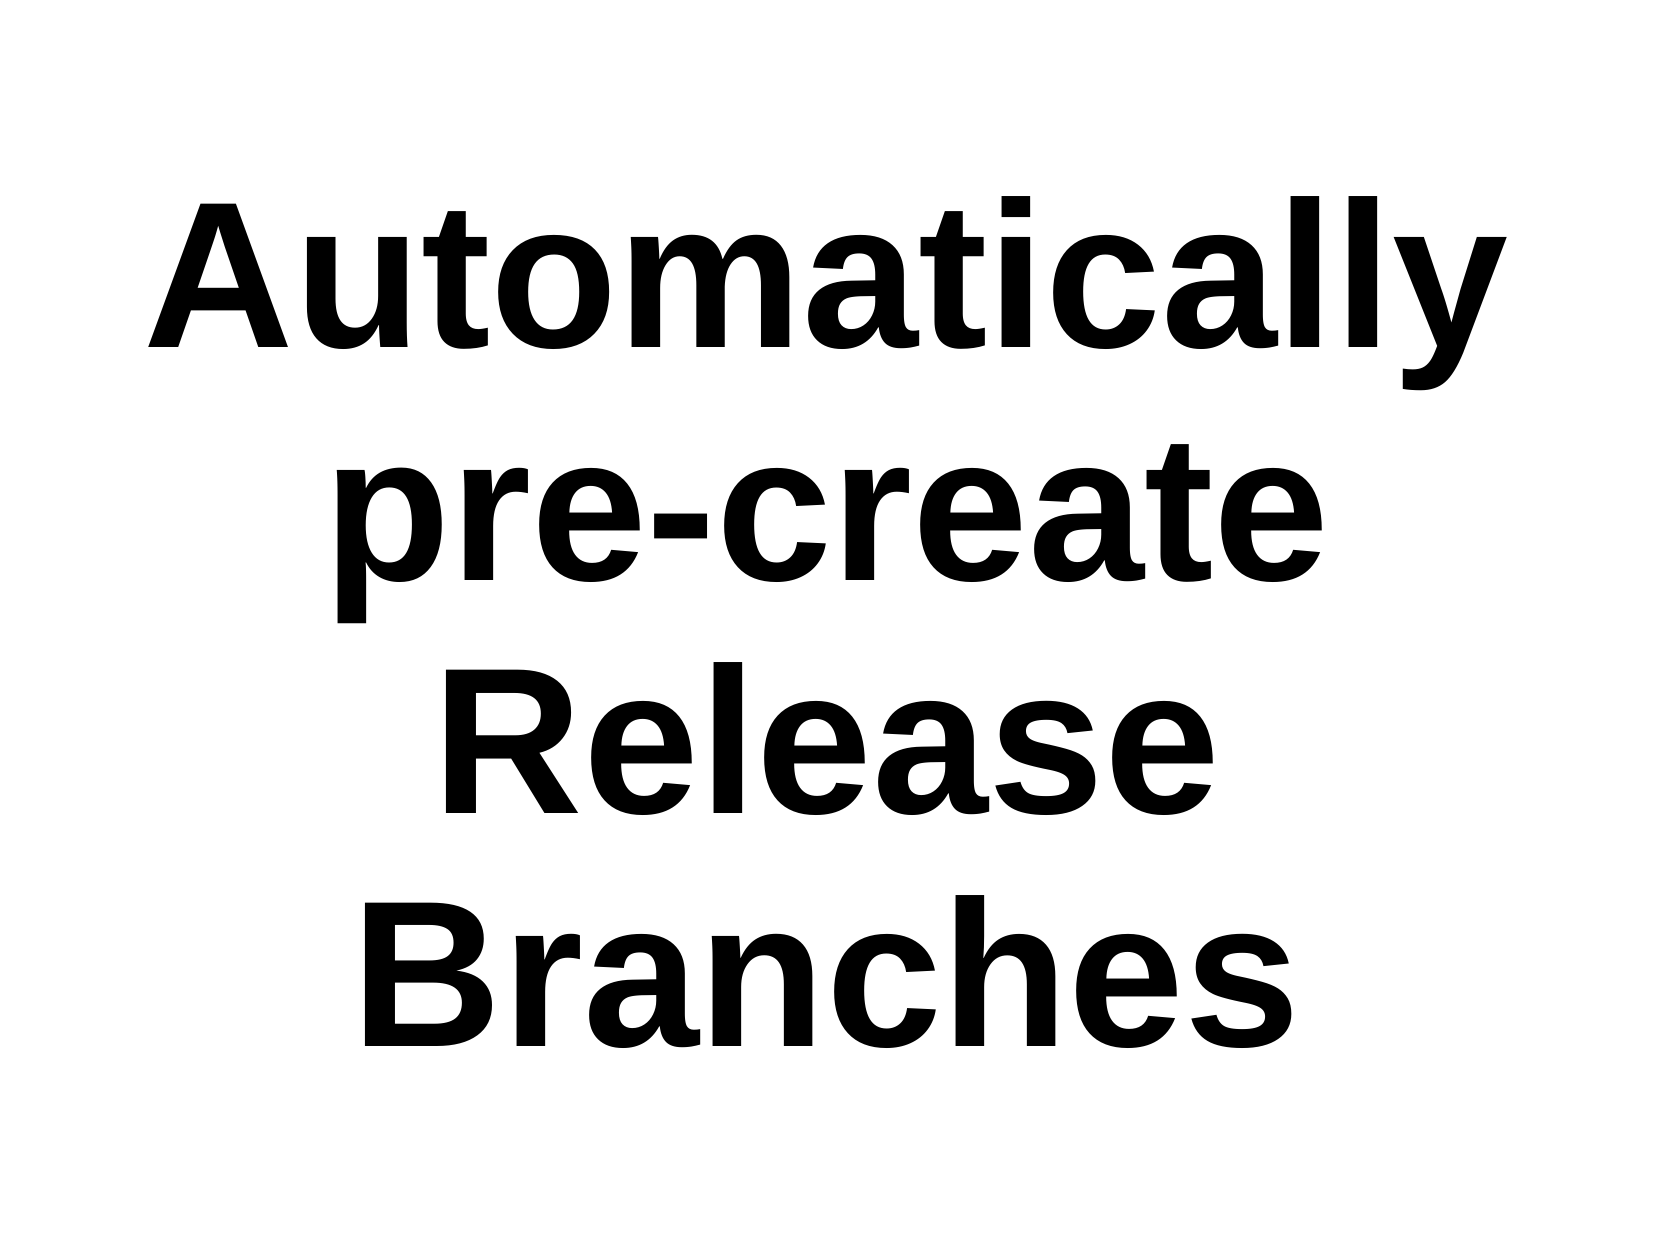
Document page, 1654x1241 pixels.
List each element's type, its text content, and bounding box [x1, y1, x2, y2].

title Automatically pre-create Release Branches [82, 49, 1571, 1201]
